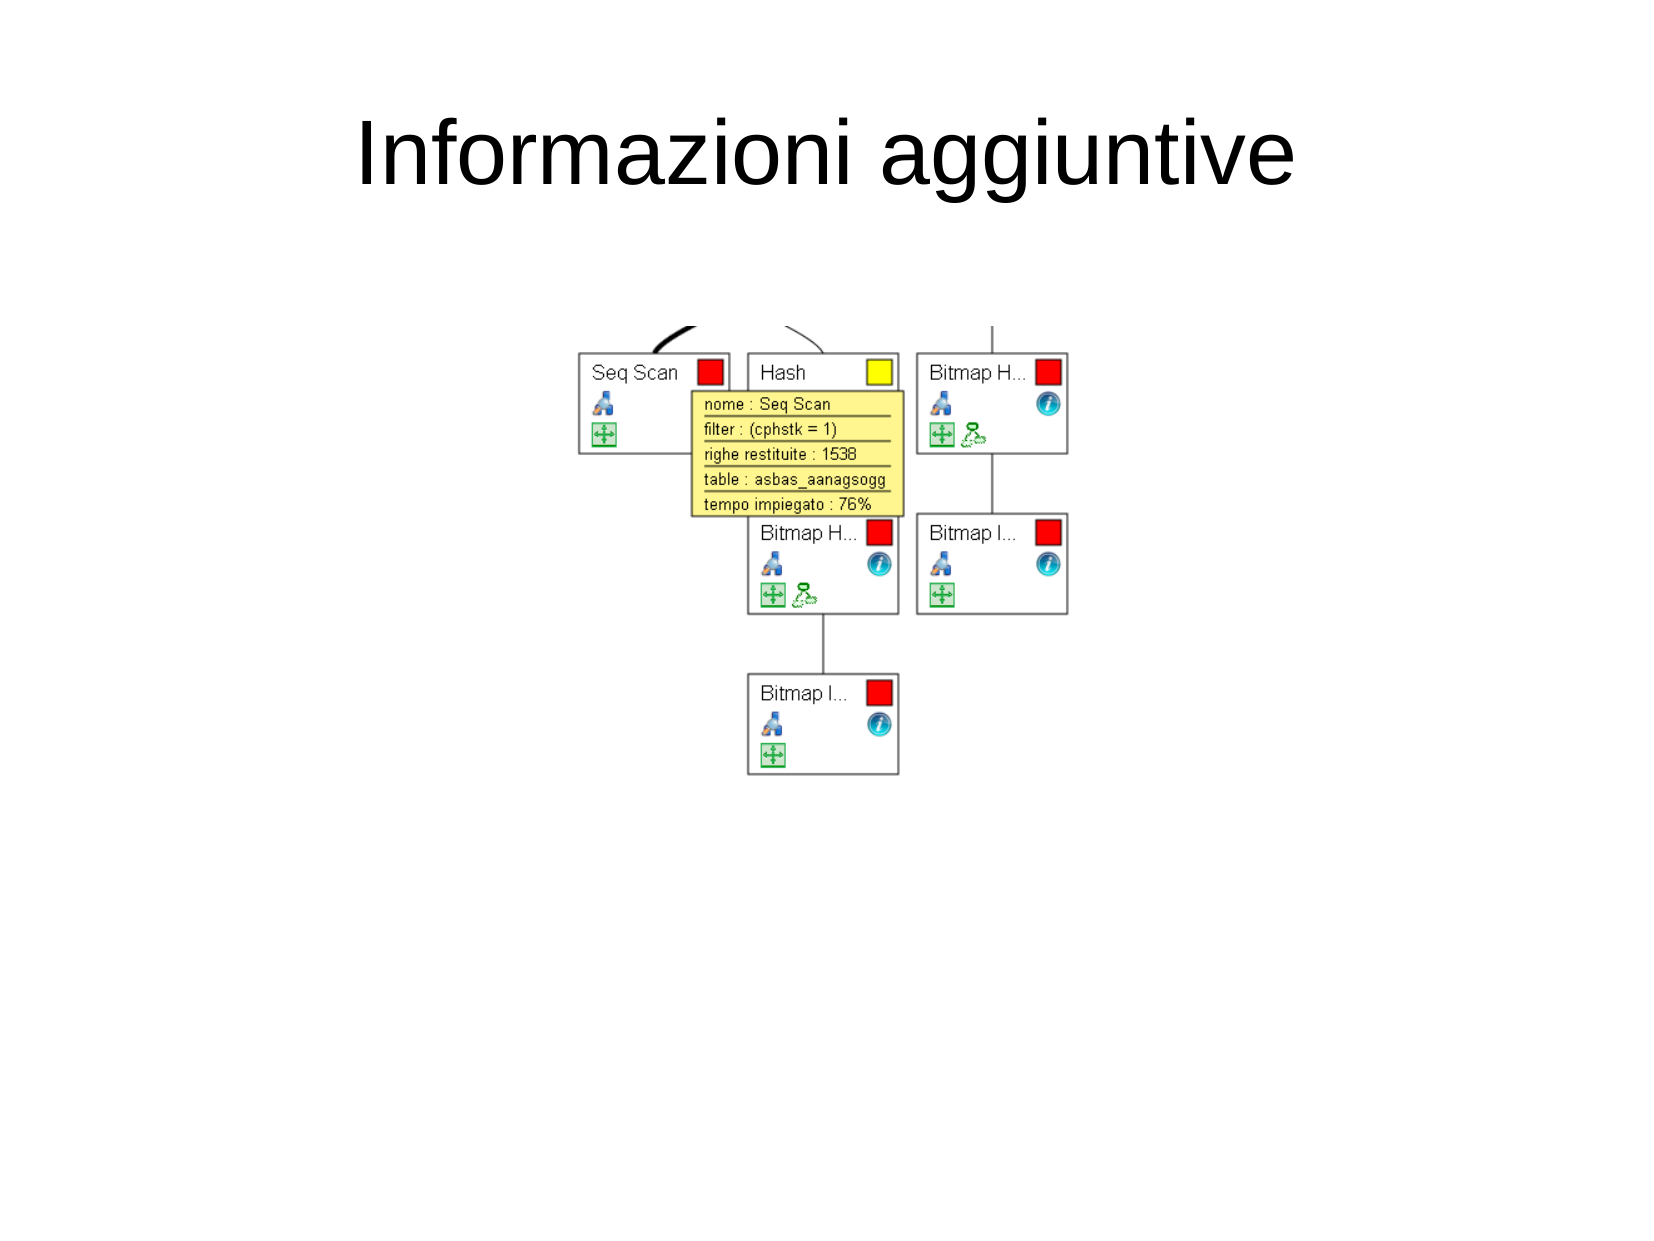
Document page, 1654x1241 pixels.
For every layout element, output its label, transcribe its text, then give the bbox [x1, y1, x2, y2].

picture [558, 326, 1100, 847]
title Informazioni aggiuntive [82, 56, 1571, 250]
